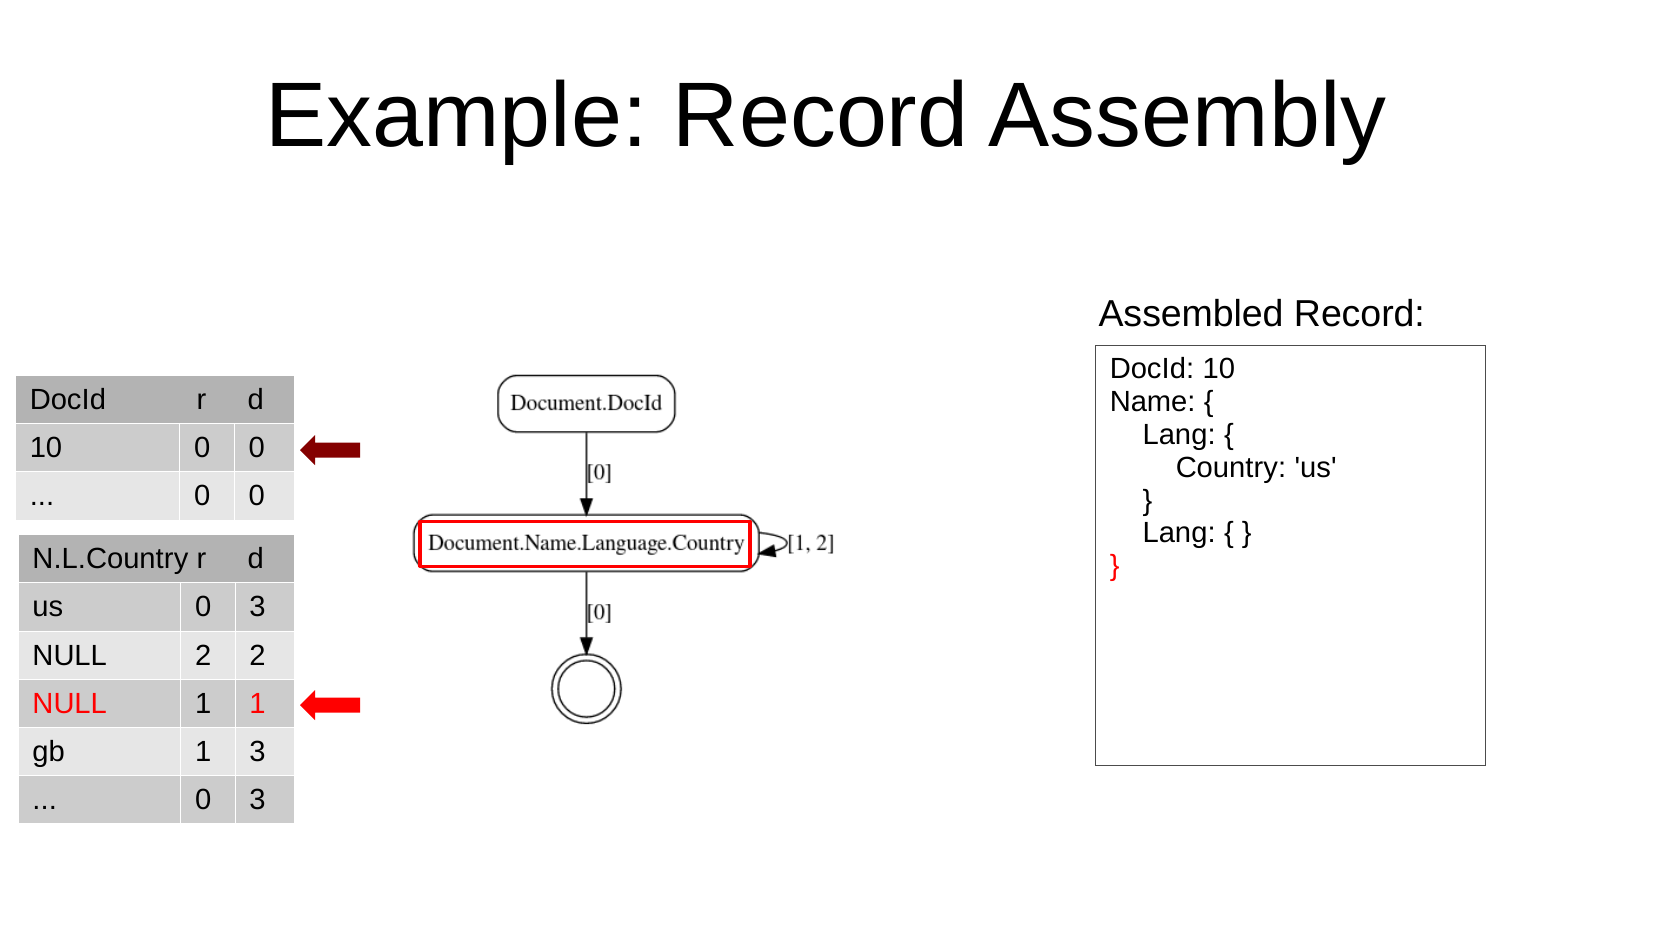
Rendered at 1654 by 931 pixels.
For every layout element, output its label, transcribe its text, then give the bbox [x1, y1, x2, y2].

table_cell 0 [235, 424, 294, 471]
table_cell NULL [19, 632, 180, 679]
table_cell ... [19, 776, 180, 823]
table_cell 1 [181, 728, 235, 775]
text_box [300, 435, 361, 466]
table_cell 3 [236, 728, 294, 775]
picture [408, 369, 841, 730]
table_cell 0 [180, 472, 234, 520]
table_cell us [19, 583, 180, 631]
table_cell gb [19, 728, 180, 775]
table_cell 1 [181, 680, 235, 727]
table_cell 10 [16, 424, 179, 471]
text_box [300, 690, 361, 721]
table_cell 1 [236, 680, 294, 727]
table_header N.L.Country r d [19, 535, 294, 582]
table_header DocId r d [16, 376, 294, 423]
table_cell 3 [236, 776, 294, 823]
table_cell 0 [235, 472, 294, 520]
text_box DocId: 10 Name: { Lang: { Country: 'us' } Lang: { } } [1095, 345, 1486, 766]
table_cell 0 [181, 776, 235, 823]
table_cell 2 [181, 632, 235, 679]
table_cell ... [16, 472, 179, 520]
table_cell 0 [181, 583, 235, 631]
table_cell 2 [236, 632, 294, 679]
title Example: Record Assembly [82, 37, 1571, 193]
table_cell 0 [180, 424, 234, 471]
table_cell NULL [19, 680, 180, 727]
table_cell 3 [236, 583, 294, 631]
text_box Assembled Record: [1083, 285, 1441, 342]
